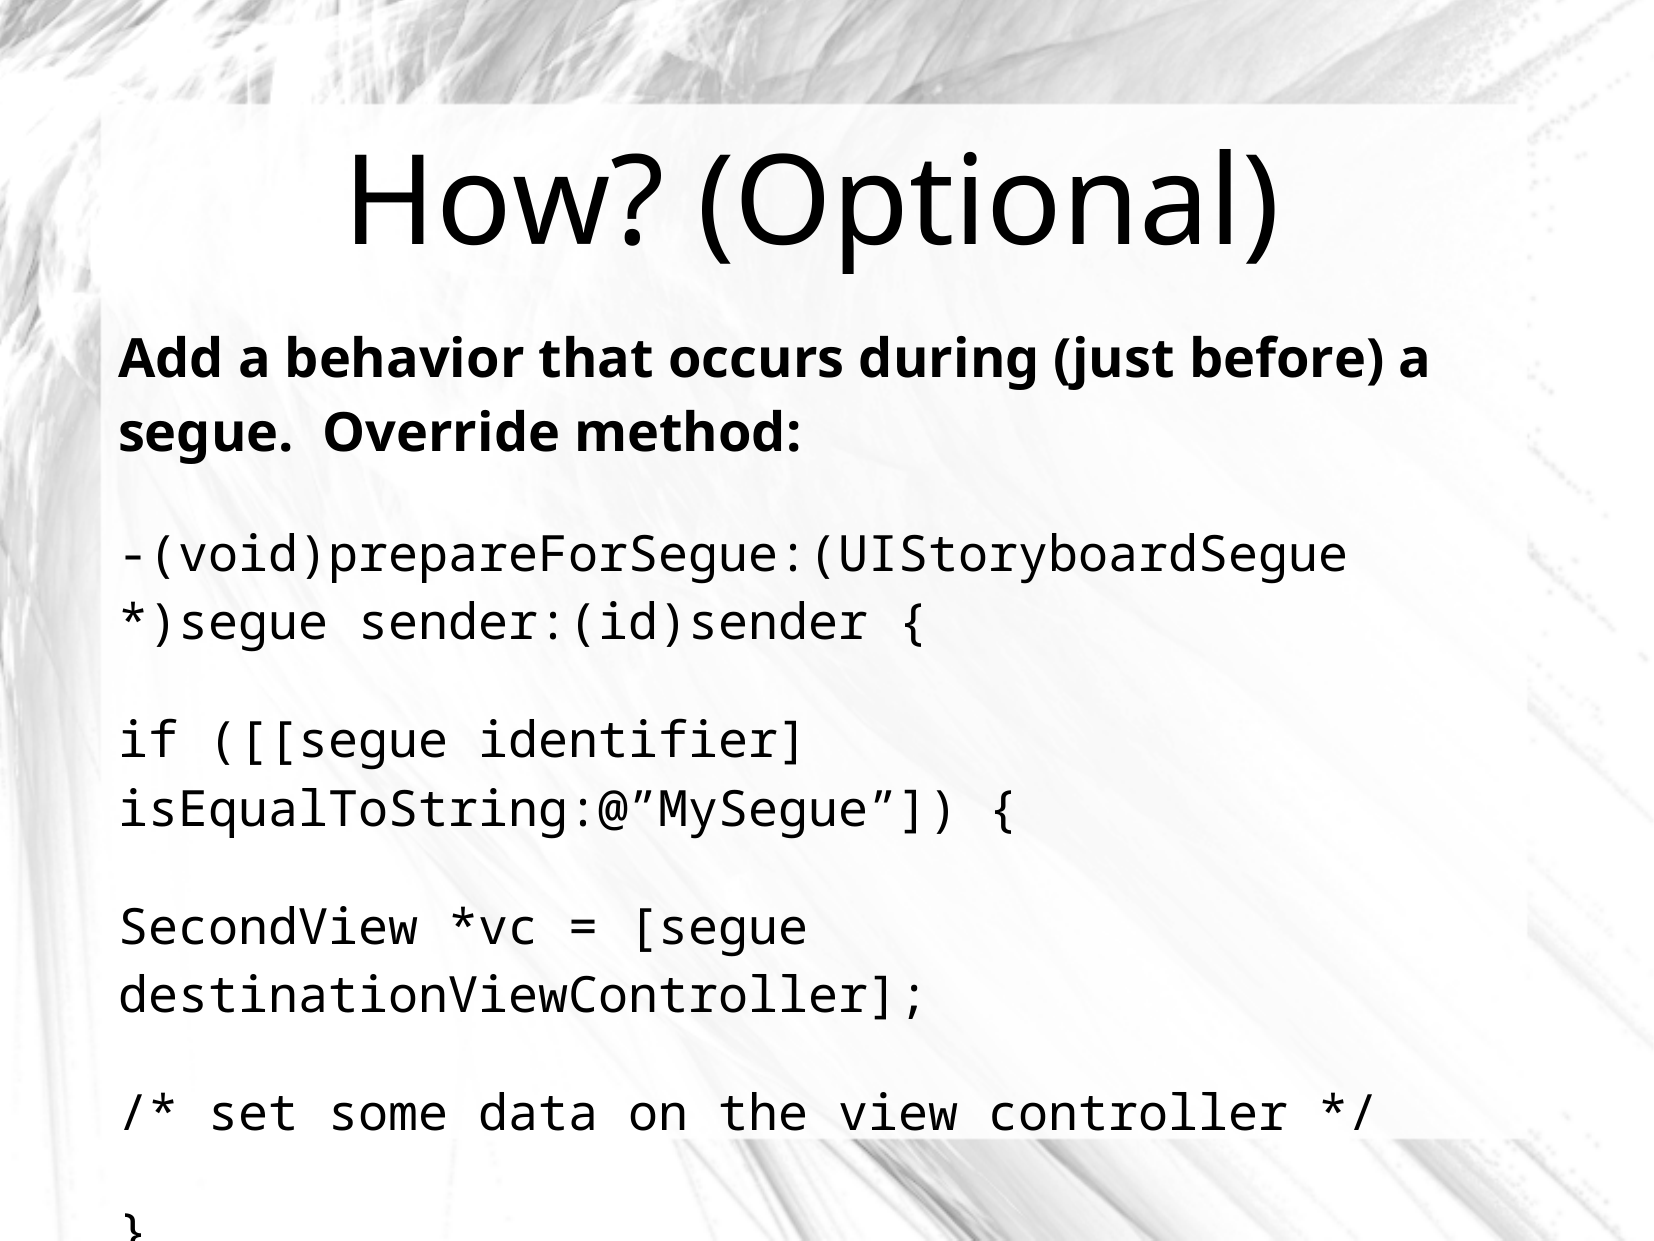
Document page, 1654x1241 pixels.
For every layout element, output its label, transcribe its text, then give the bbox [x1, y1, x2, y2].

picture [0, 0, 1654, 1241]
list Add a behavior that occurs during (just before) a segue. Override method: -(void)prepareForSegue:(UIStoryboardSegue *)segue sender:(id)sender { if ([[segue identifier] isEqualToString:@”MySegue”]) { SecondView *vc = [segue destinationViewController]; /* set some data on the view controller */ } } [118, 319, 1571, 1196]
title How? (Optional) [118, 112, 1506, 281]
